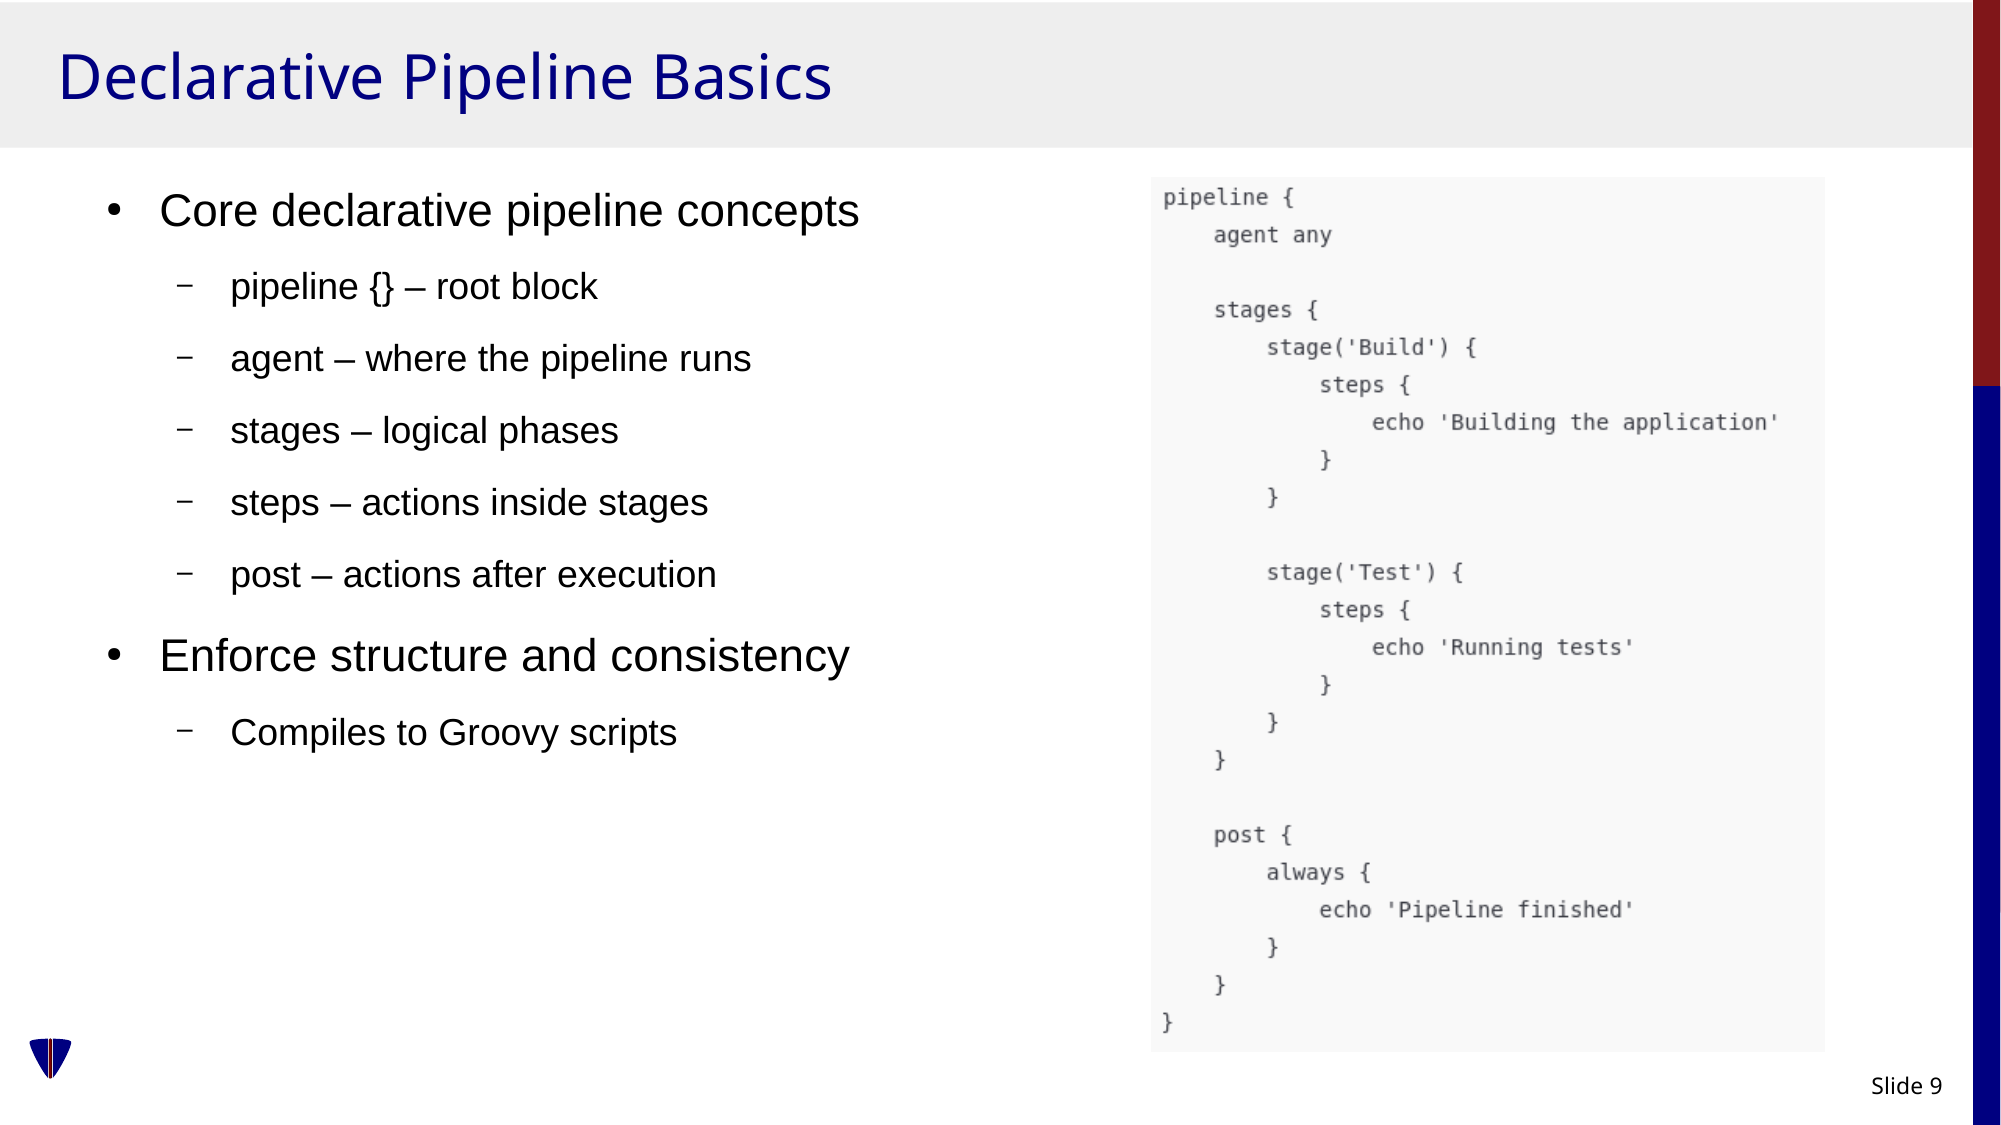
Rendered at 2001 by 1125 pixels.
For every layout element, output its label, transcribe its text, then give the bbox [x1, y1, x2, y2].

picture [1151, 177, 1825, 1052]
list Core declarative pipeline concepts pipeline {} – root block agent – where the pipeline runs stages – logical phases steps – actions inside stages post – actions after execution Enforce structure and consistency Compiles to Groovy scripts [88, 177, 886, 1034]
title Declarative Pipeline Basics [0, 2, 1973, 148]
